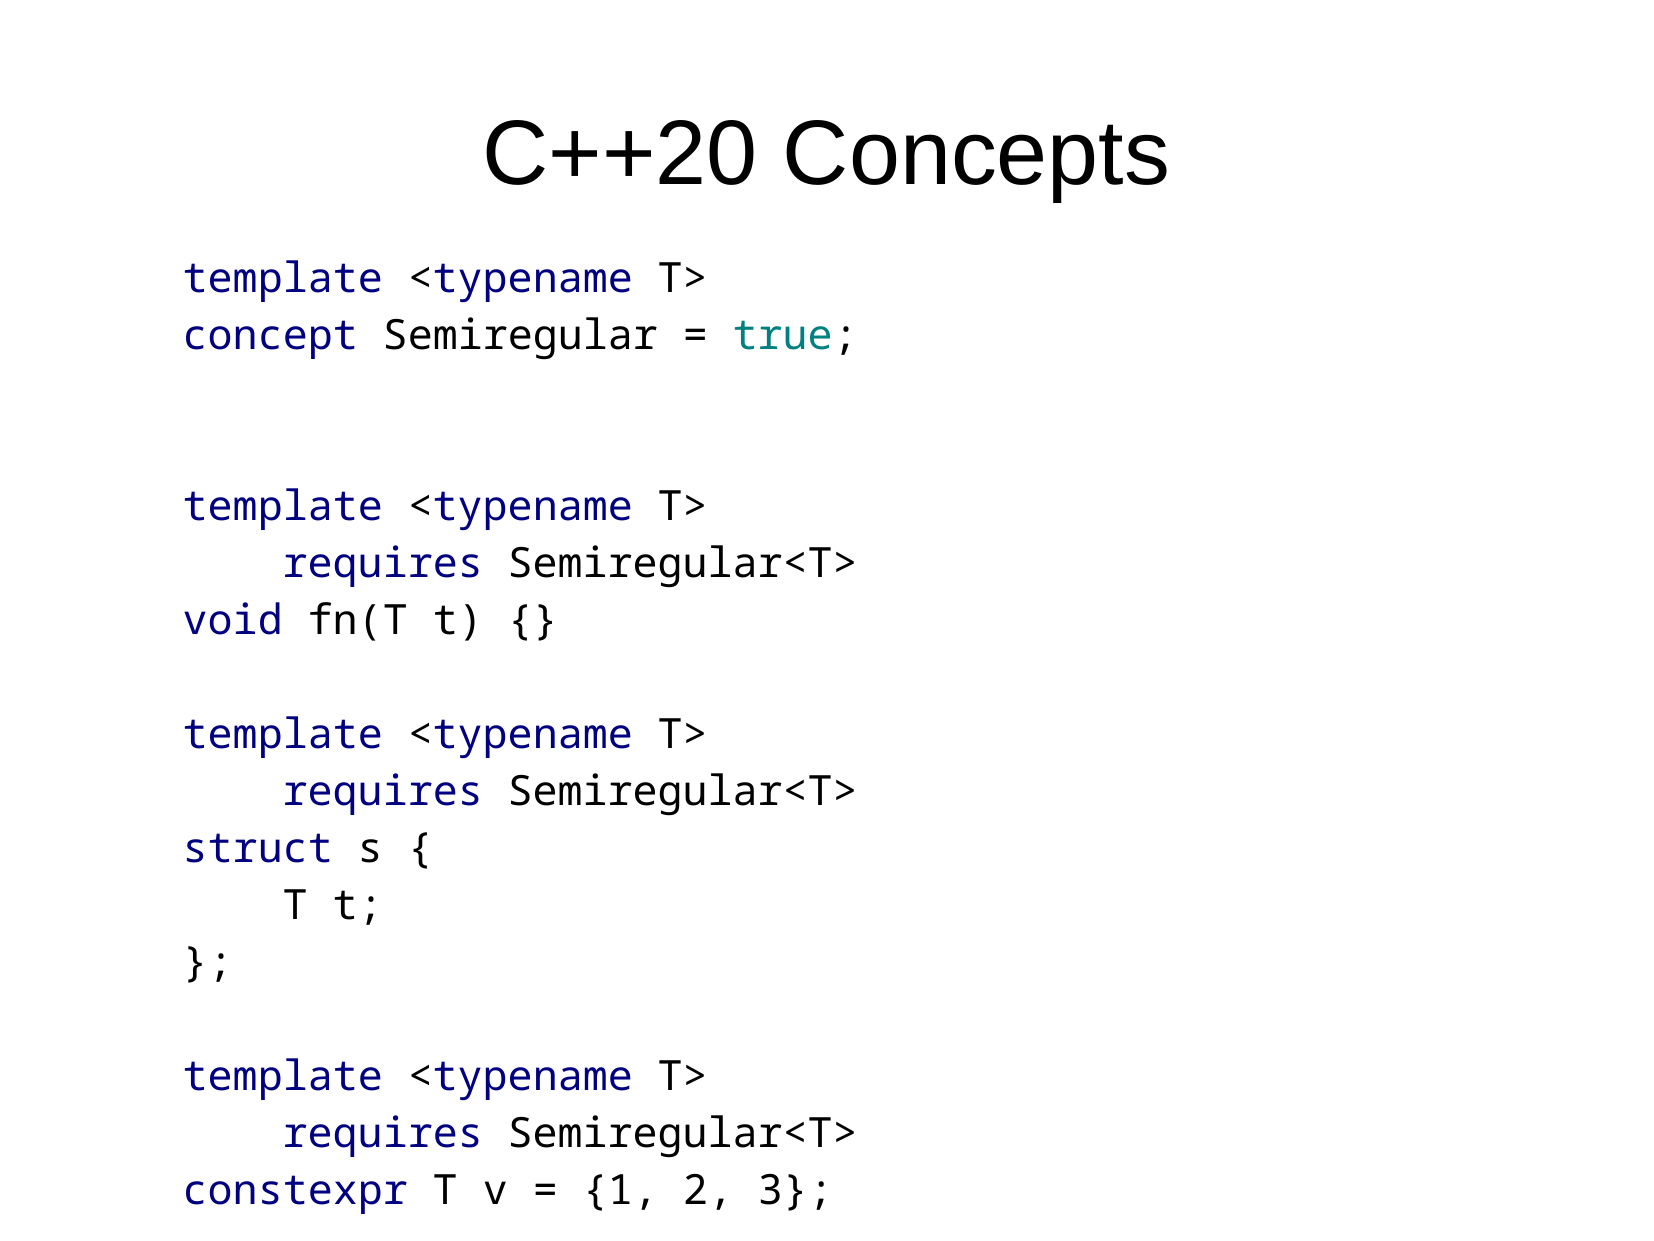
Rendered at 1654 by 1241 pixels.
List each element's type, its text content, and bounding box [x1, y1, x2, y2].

title C++20 Concepts [82, 49, 1571, 257]
subtitle template <typename T> concept Semiregular = true; template <typename T> requires Semiregular<T> void fn(T t) {} template <typename T> requires Semiregular<T> struct s { T t; }; template <typename T> requires Semiregular<T> constexpr T v = {1, 2, 3}; [82, 337, 1571, 1241]
